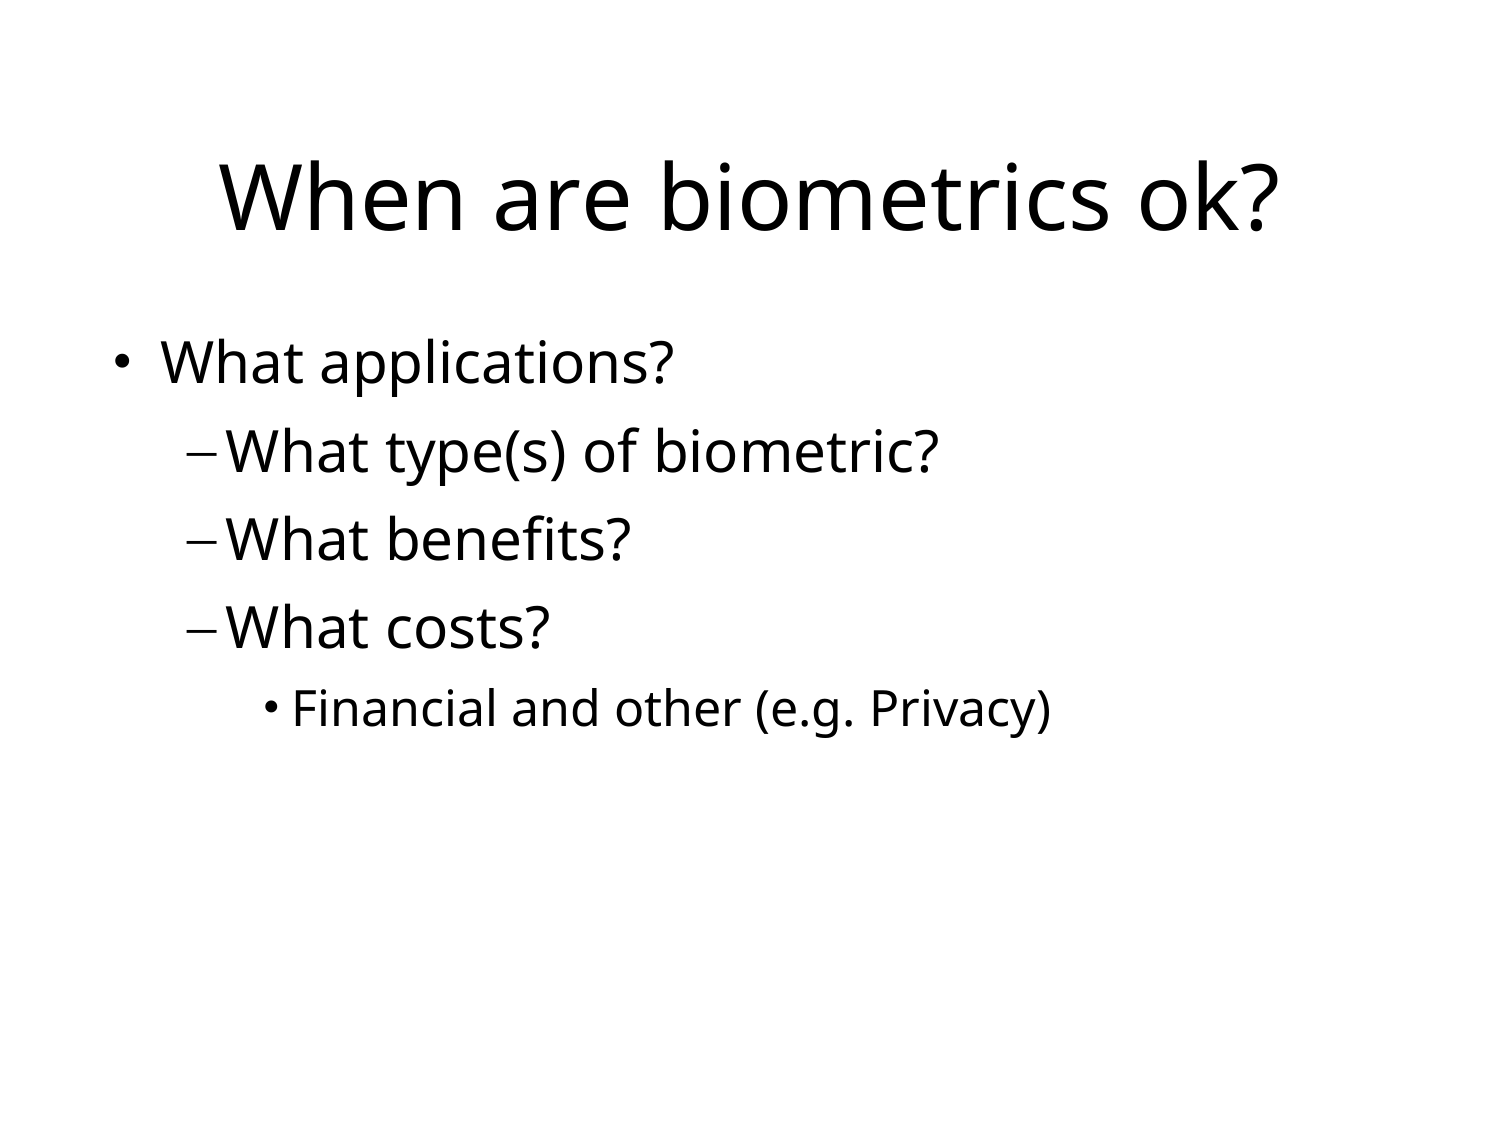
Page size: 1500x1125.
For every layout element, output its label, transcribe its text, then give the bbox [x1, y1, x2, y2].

title When are biometrics ok? [112, 99, 1388, 288]
list What applications? What type(s) of biometric? What benefits? What costs? Financial and other (e.g. Privacy) [112, 324, 1388, 1000]
